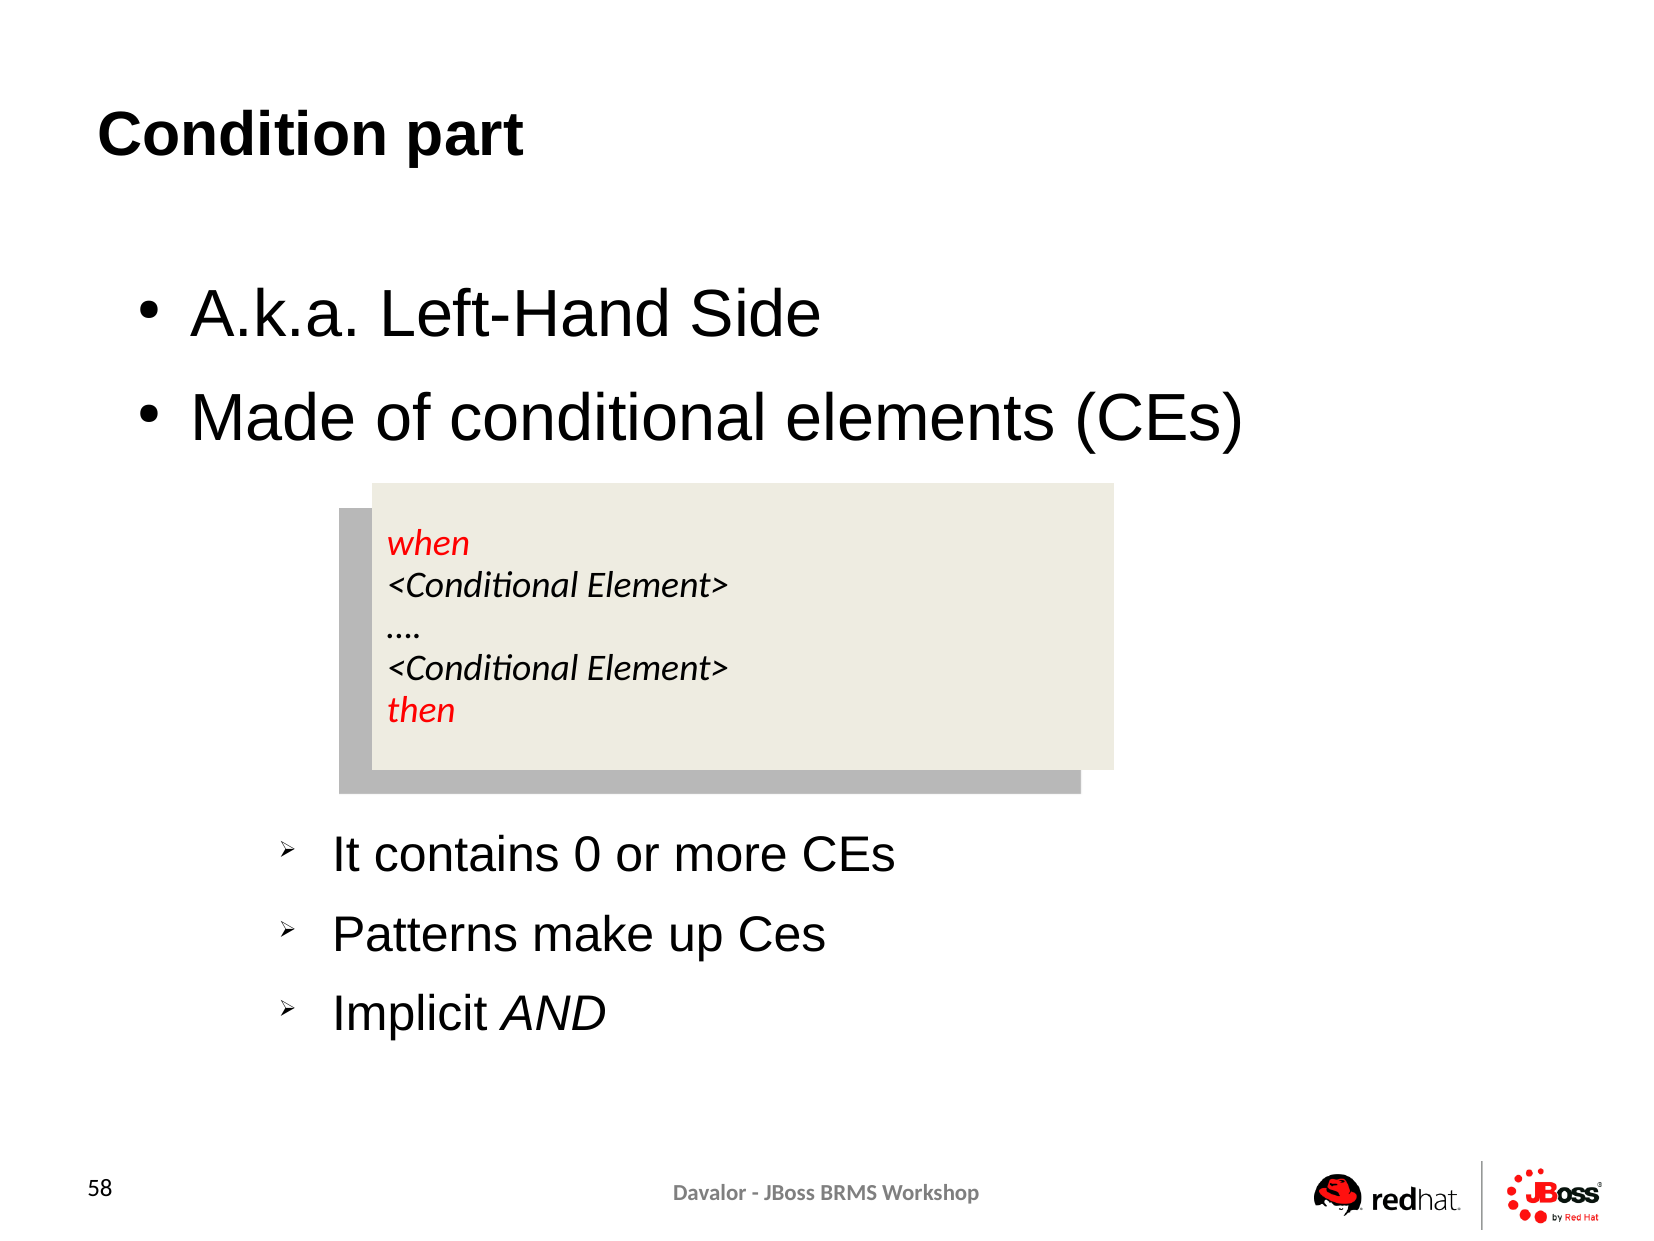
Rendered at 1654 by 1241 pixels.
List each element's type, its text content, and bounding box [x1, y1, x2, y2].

picture [1314, 1161, 1602, 1230]
list A.k.a. Left-Hand Side Made of conditional elements (CEs) It contains 0 or more CEs Patterns make up Ces Implicit AND [86, 270, 1576, 1108]
text_box when <Conditional Element> …. <Conditional Element> then [372, 483, 1114, 770]
title Condition part [82, 95, 1571, 226]
